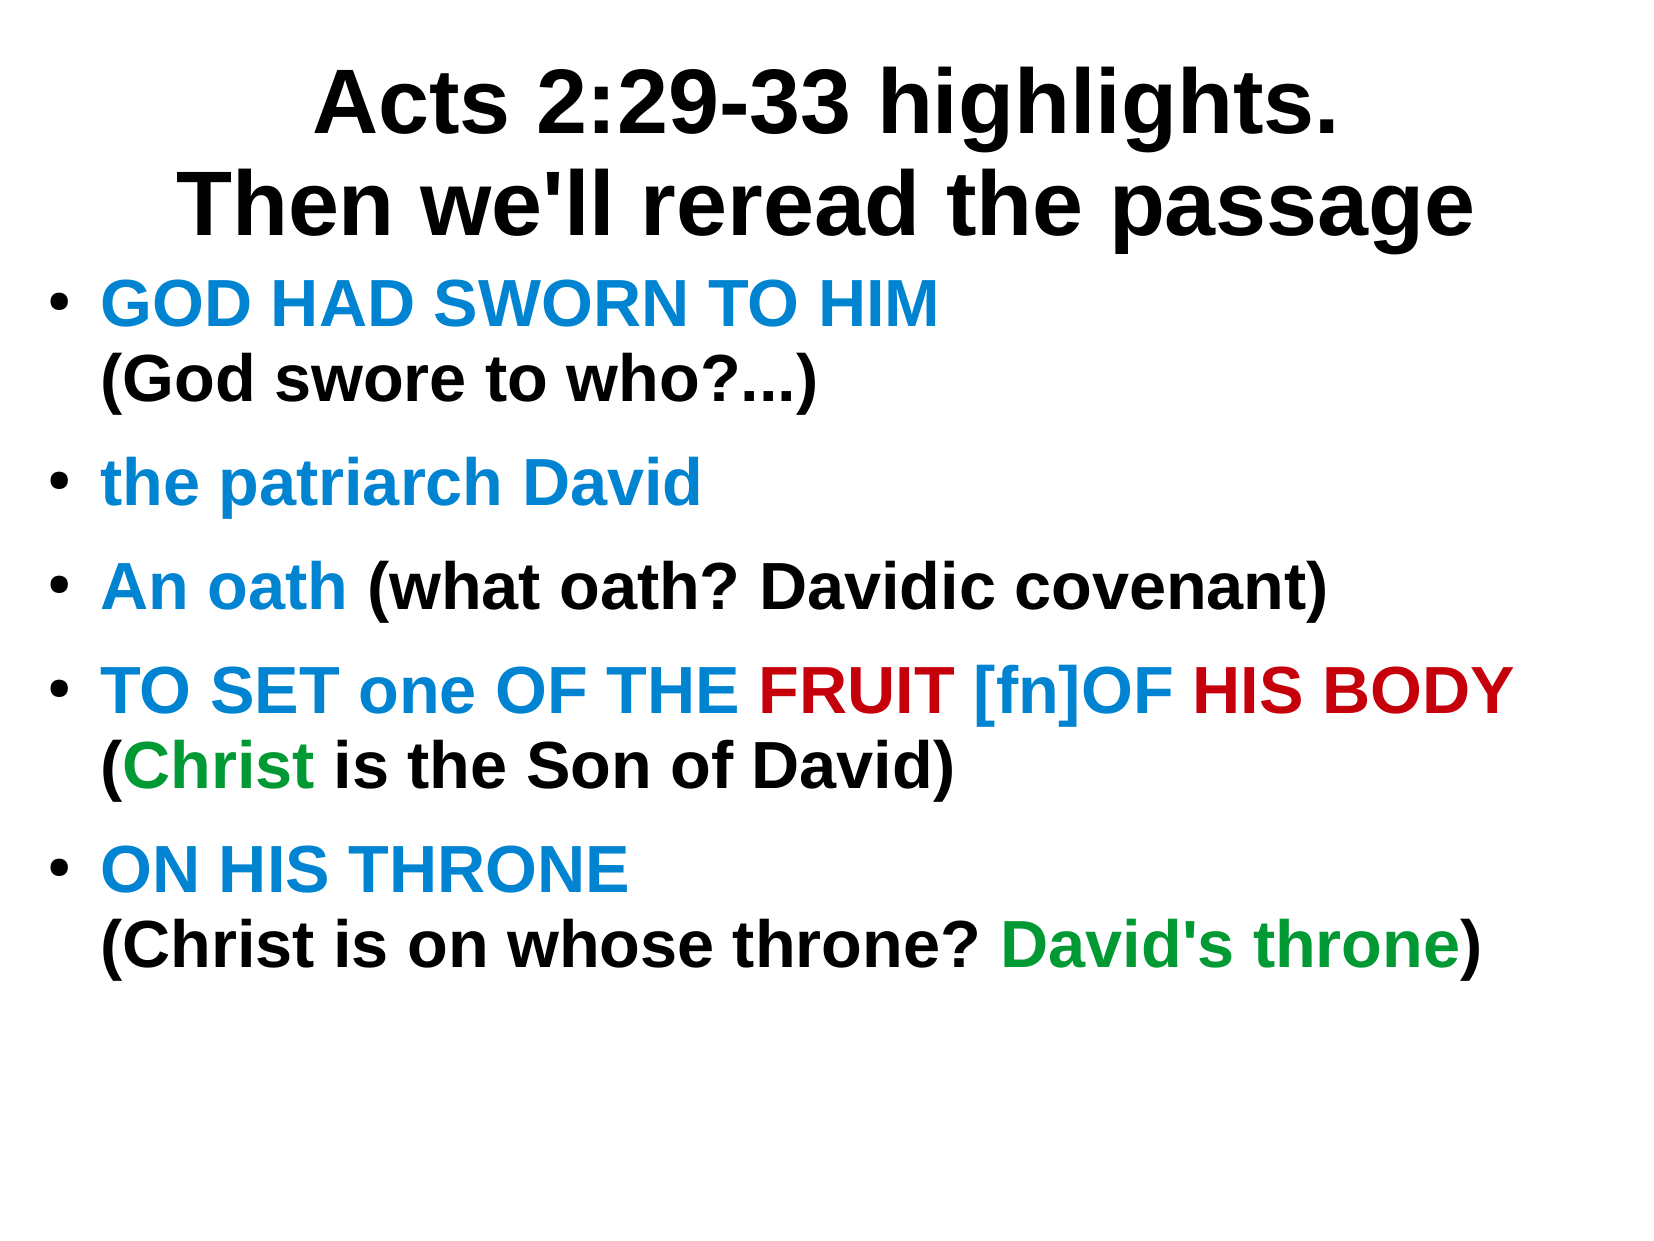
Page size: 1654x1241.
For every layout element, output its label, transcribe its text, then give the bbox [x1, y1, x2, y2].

list GOD HAD SWORN TO HIM (God swore to who?...) the patriarch David An oath (what oath? Davidic covenant) TO SET one OF THE FRUIT [fn]OF HIS BODY (Christ is the Son of David) ON HIS THRONE (Christ is on whose throne? David's throne) [29, 265, 1571, 1241]
title Acts 2:29-33 highlights. Then we'll reread the passage [82, 49, 1571, 257]
